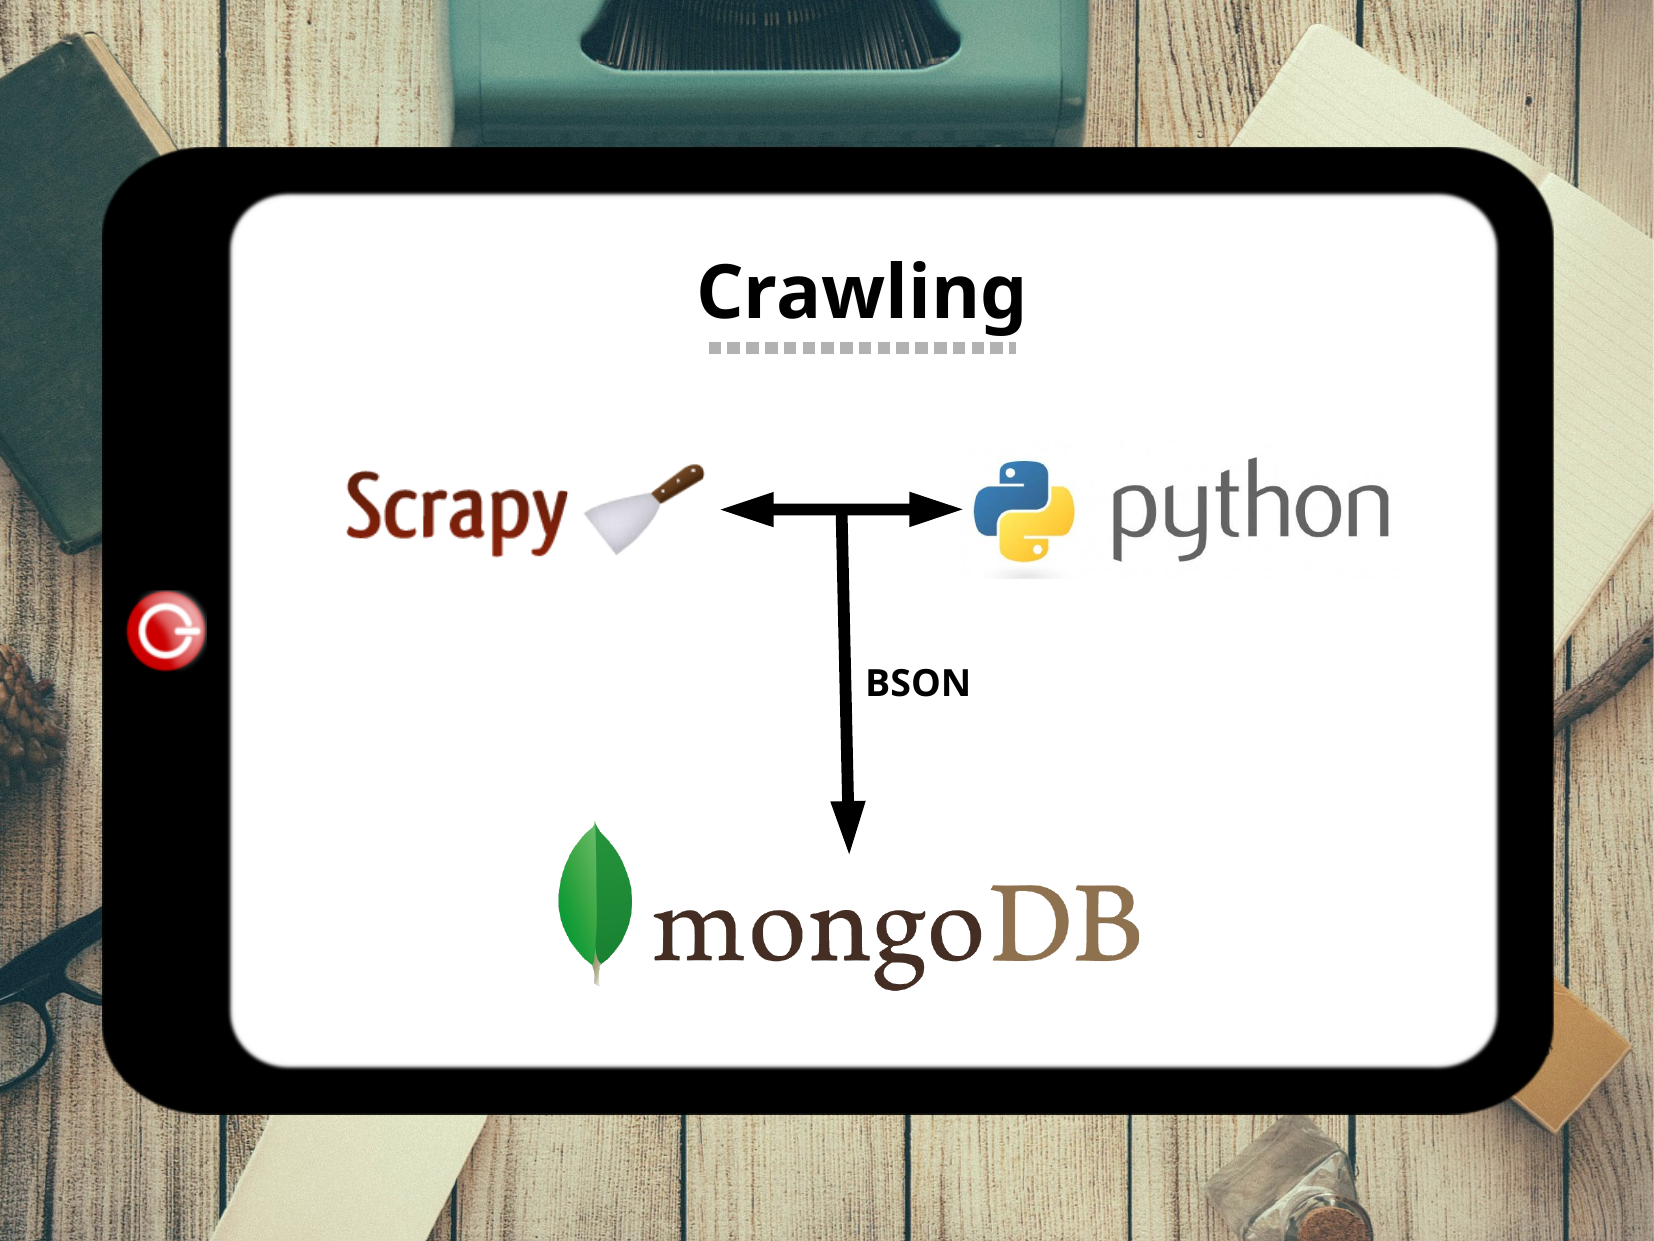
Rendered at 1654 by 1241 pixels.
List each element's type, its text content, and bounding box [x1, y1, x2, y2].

picture [0, 0, 1654, 1241]
title Crawling [248, 212, 1477, 367]
text_box BSON [850, 649, 973, 707]
